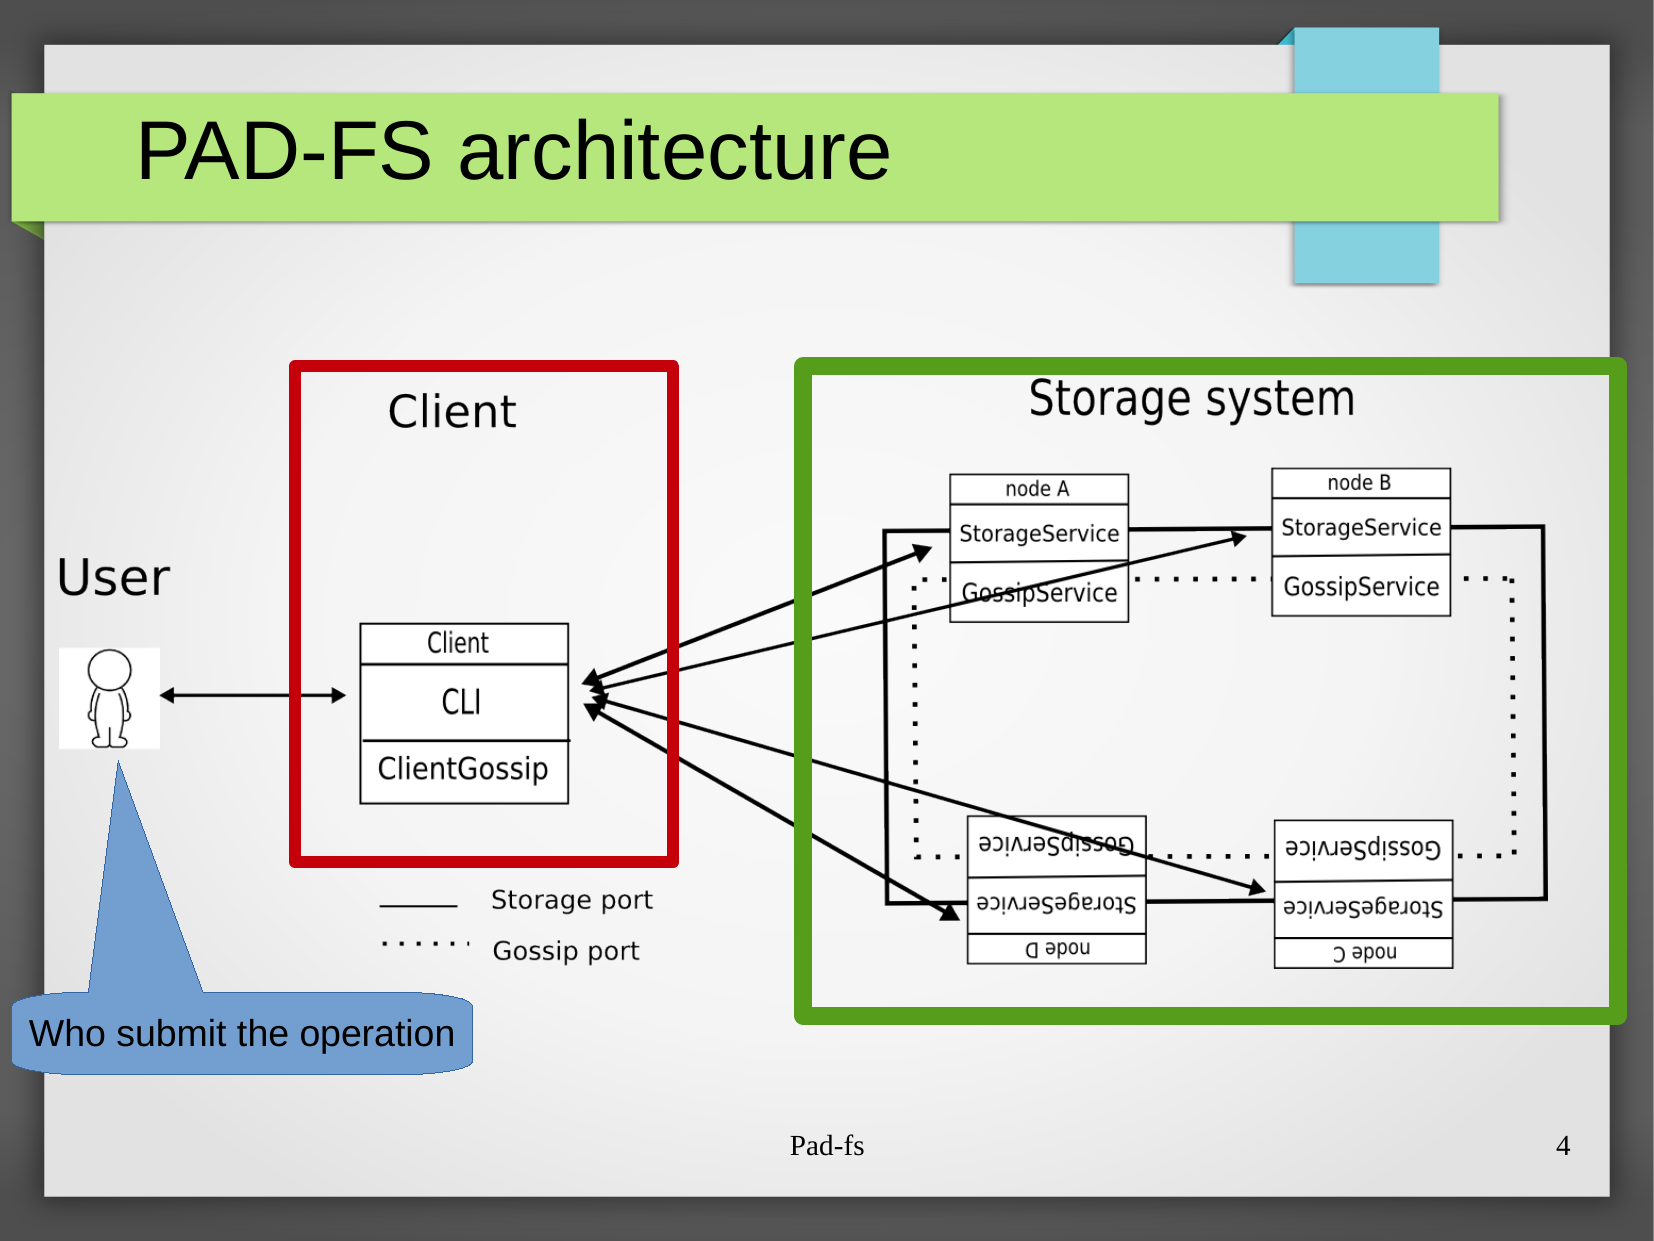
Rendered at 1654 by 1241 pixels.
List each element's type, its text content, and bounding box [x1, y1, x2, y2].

text_box Who submit the operation [11, 760, 473, 1075]
picture [0, 0, 1654, 1241]
title PAD-FS architecture [135, 47, 1625, 255]
